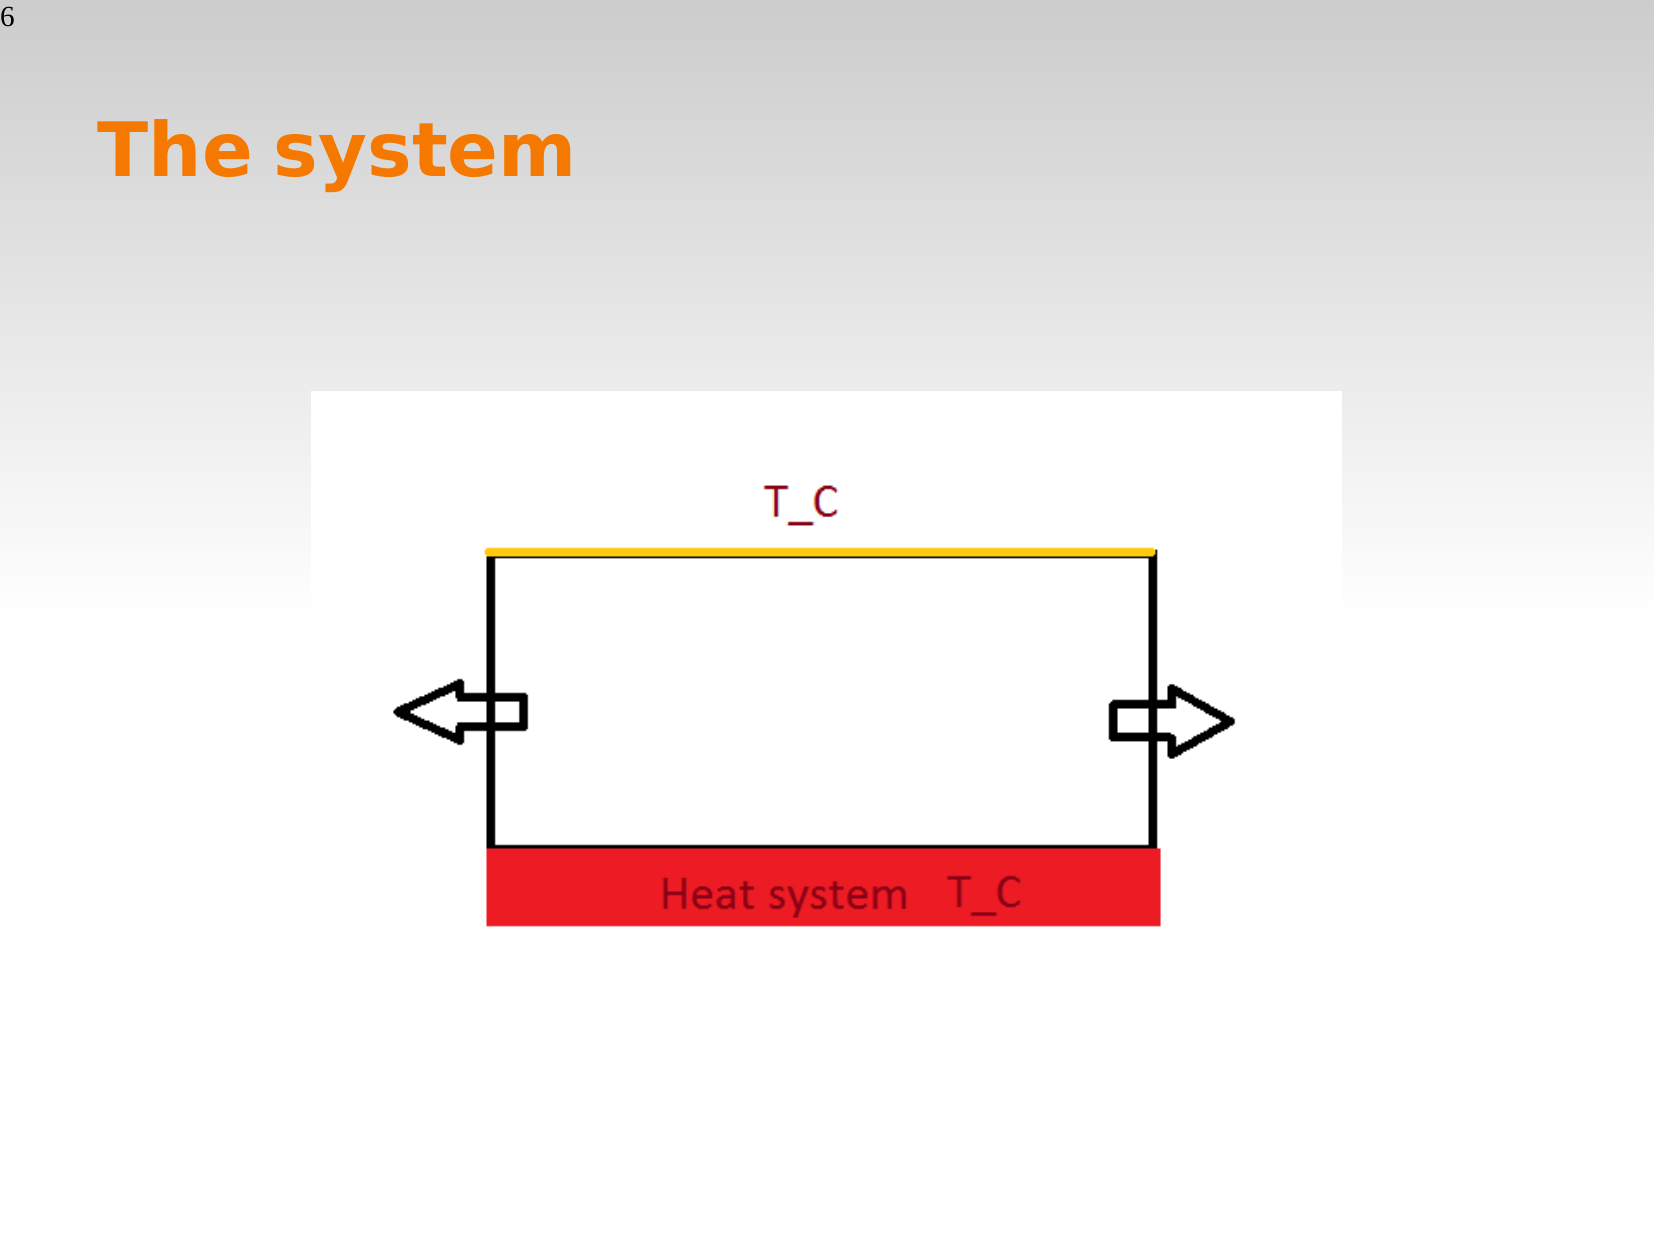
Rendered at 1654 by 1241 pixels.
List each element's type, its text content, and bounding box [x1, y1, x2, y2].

picture [311, 391, 1342, 1006]
title The system [82, 49, 1571, 257]
